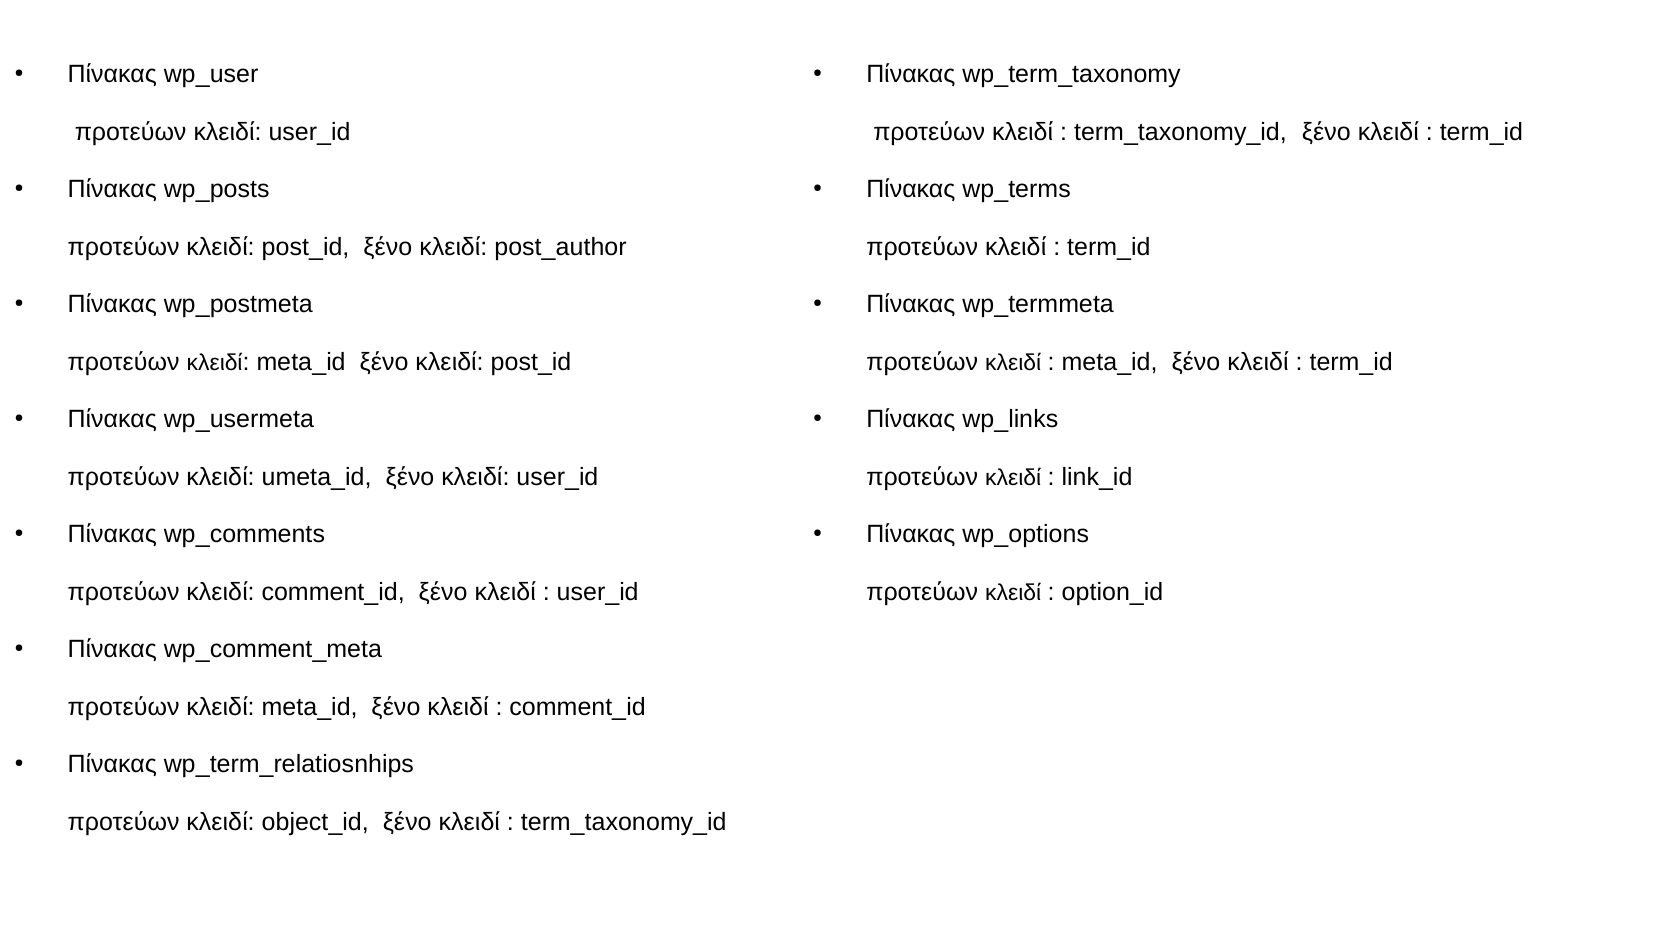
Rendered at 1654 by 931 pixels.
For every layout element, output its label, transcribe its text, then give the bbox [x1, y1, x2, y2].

list Πίνακας wp_user προτεύων κλειδί: user_id Πίνακας wp_posts προτεύων κλειδί: post_id, ξένο κλειδί: post_author Πίνακας wp_postmeta προτεύων κλειδί: meta_id ξένο κλειδί: post_id Πίνακας wp_usermeta προτεύων κλειδί: umeta_id, ξένο κλειδί: user_id Πίνακας wp_comments προτεύων κλειδί: comment_id, ξένο κλειδί : user_id Πίνακας wp_comment_meta προτεύων κλειδί: meta_id, ξένο κλειδί : comment_id Πίνακας wp_term_relatiosnhips προτεύων κλειδί: object_id, ξένο κλειδί : term_taxonomy_id [0, 60, 795, 931]
list Πίνακας wp_term_taxonomy προτεύων κλειδί : term_taxonomy_id, ξένο κλειδί : term_id Πίνακας wp_terms προτεύων κλειδί : term_id Πίνακας wp_termmeta προτεύων κλειδί : meta_id, ξένο κλειδί : term_id Πίνακας wp_links προτεύων κλειδί : link_id Πίνακας wp_options προτεύων κλειδί : option_id [795, 59, 1654, 931]
